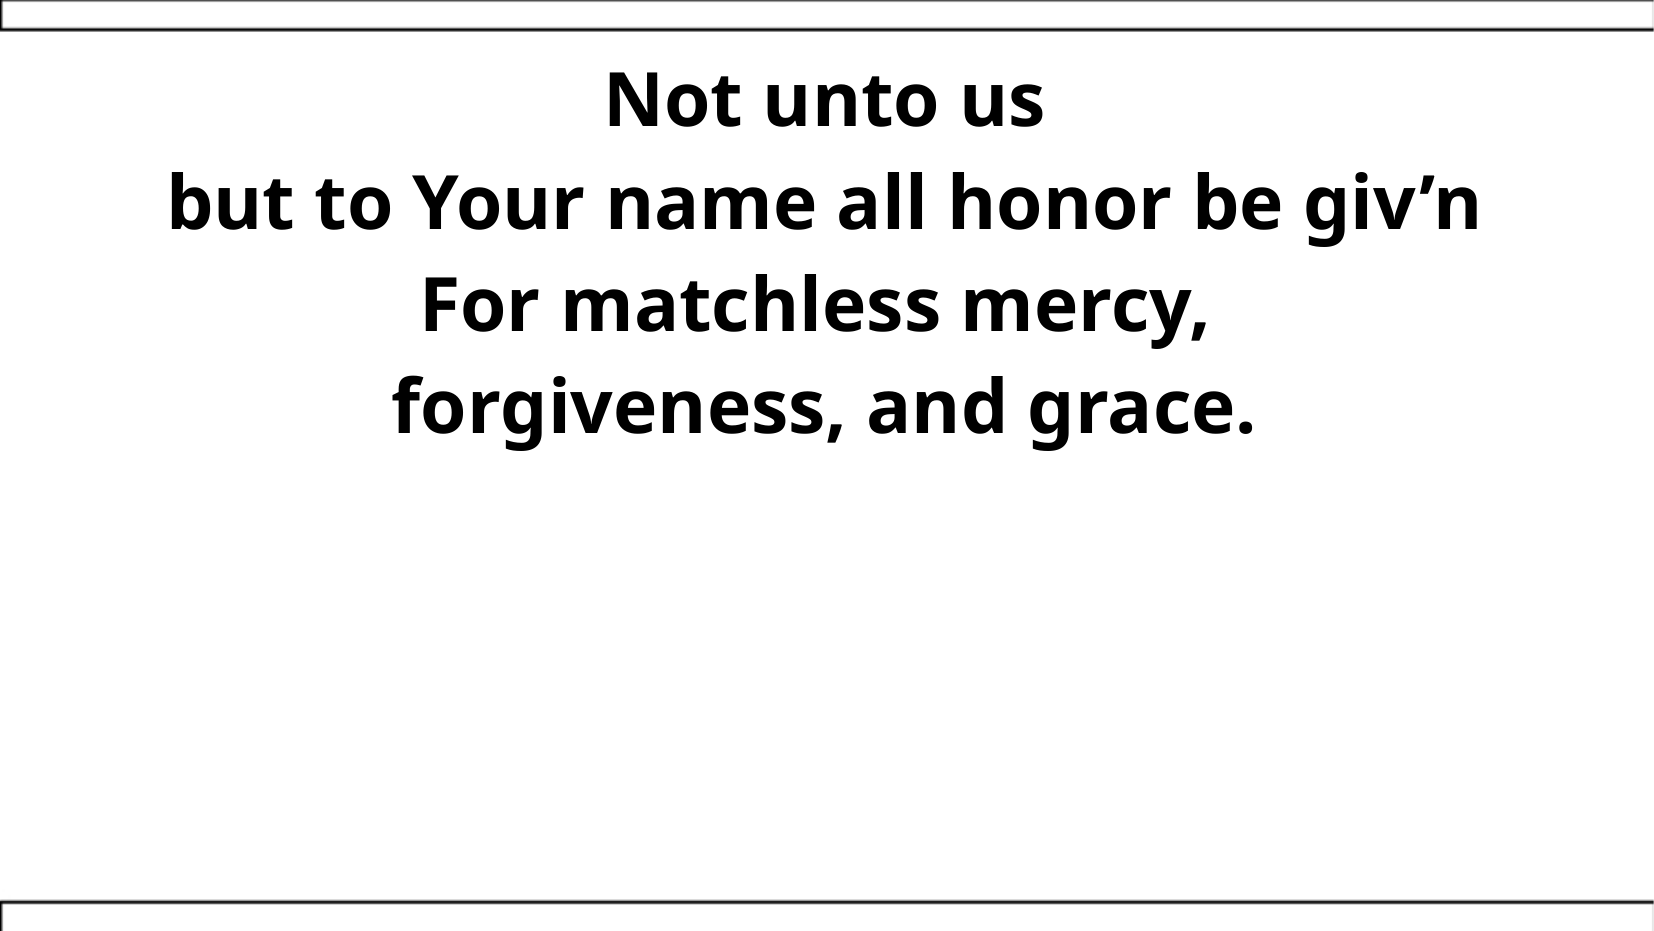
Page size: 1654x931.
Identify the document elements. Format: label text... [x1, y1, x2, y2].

picture [0, 0, 1654, 931]
text_box Not unto us but to Your name all honor be giv’n For matchless mercy, forgiveness, and grace. [75, 39, 1576, 498]
